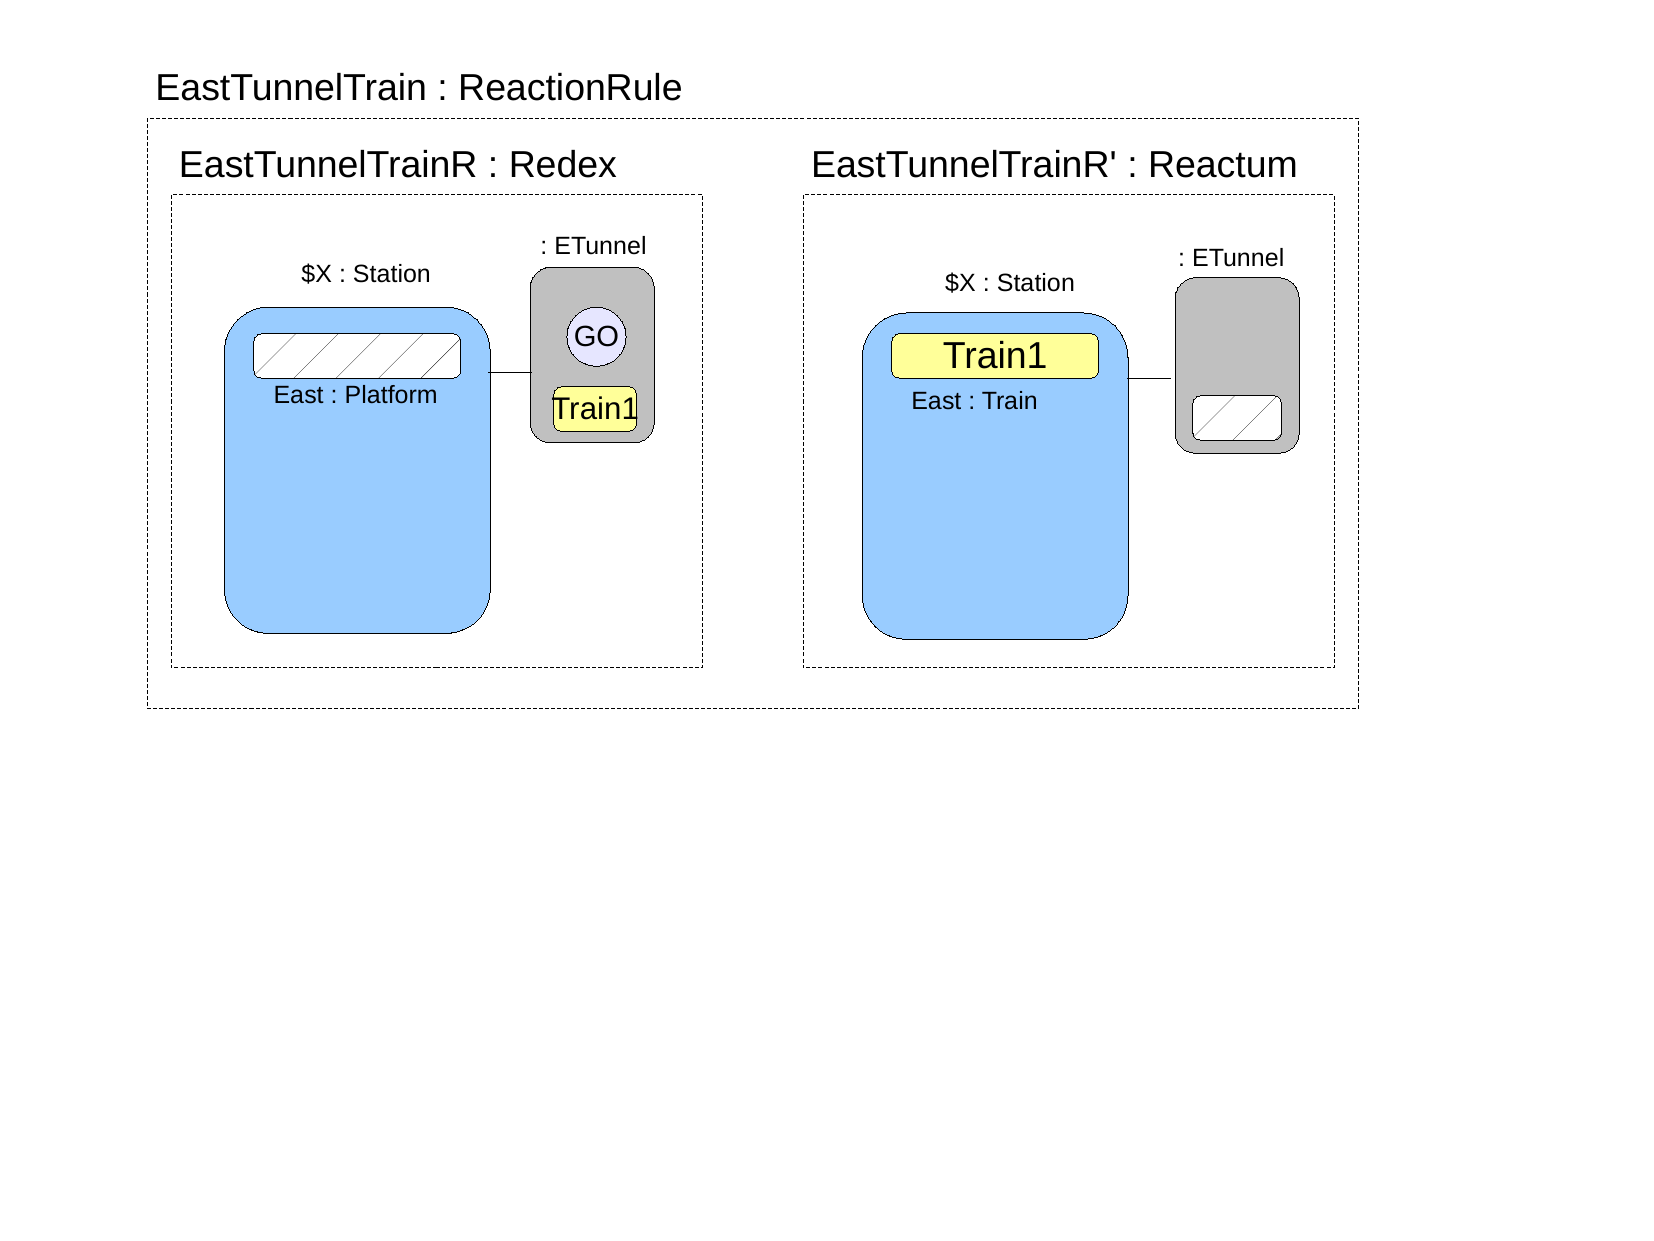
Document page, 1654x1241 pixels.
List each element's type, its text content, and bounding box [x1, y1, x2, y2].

text_box : ETunnel [1163, 236, 1312, 280]
text_box EastTunnelTrain : ReactionRule [140, 59, 701, 116]
text_box [1175, 277, 1300, 454]
text_box East : Platform [258, 373, 467, 417]
text_box Train1 [553, 386, 637, 432]
text_box $X : Station [286, 252, 473, 296]
text_box GO [566, 307, 627, 367]
text_box East : Train [896, 379, 1105, 423]
text_box : ETunnel [525, 224, 674, 268]
text_box [530, 267, 655, 443]
text_box EastTunnelTrainR' : Reactum [796, 135, 1316, 193]
text_box EastTunnelTrainR : Redex [164, 135, 635, 193]
text_box $X : Station [930, 260, 1235, 304]
text_box [224, 307, 491, 634]
text_box [862, 312, 1129, 640]
text_box Train1 [891, 333, 1099, 379]
